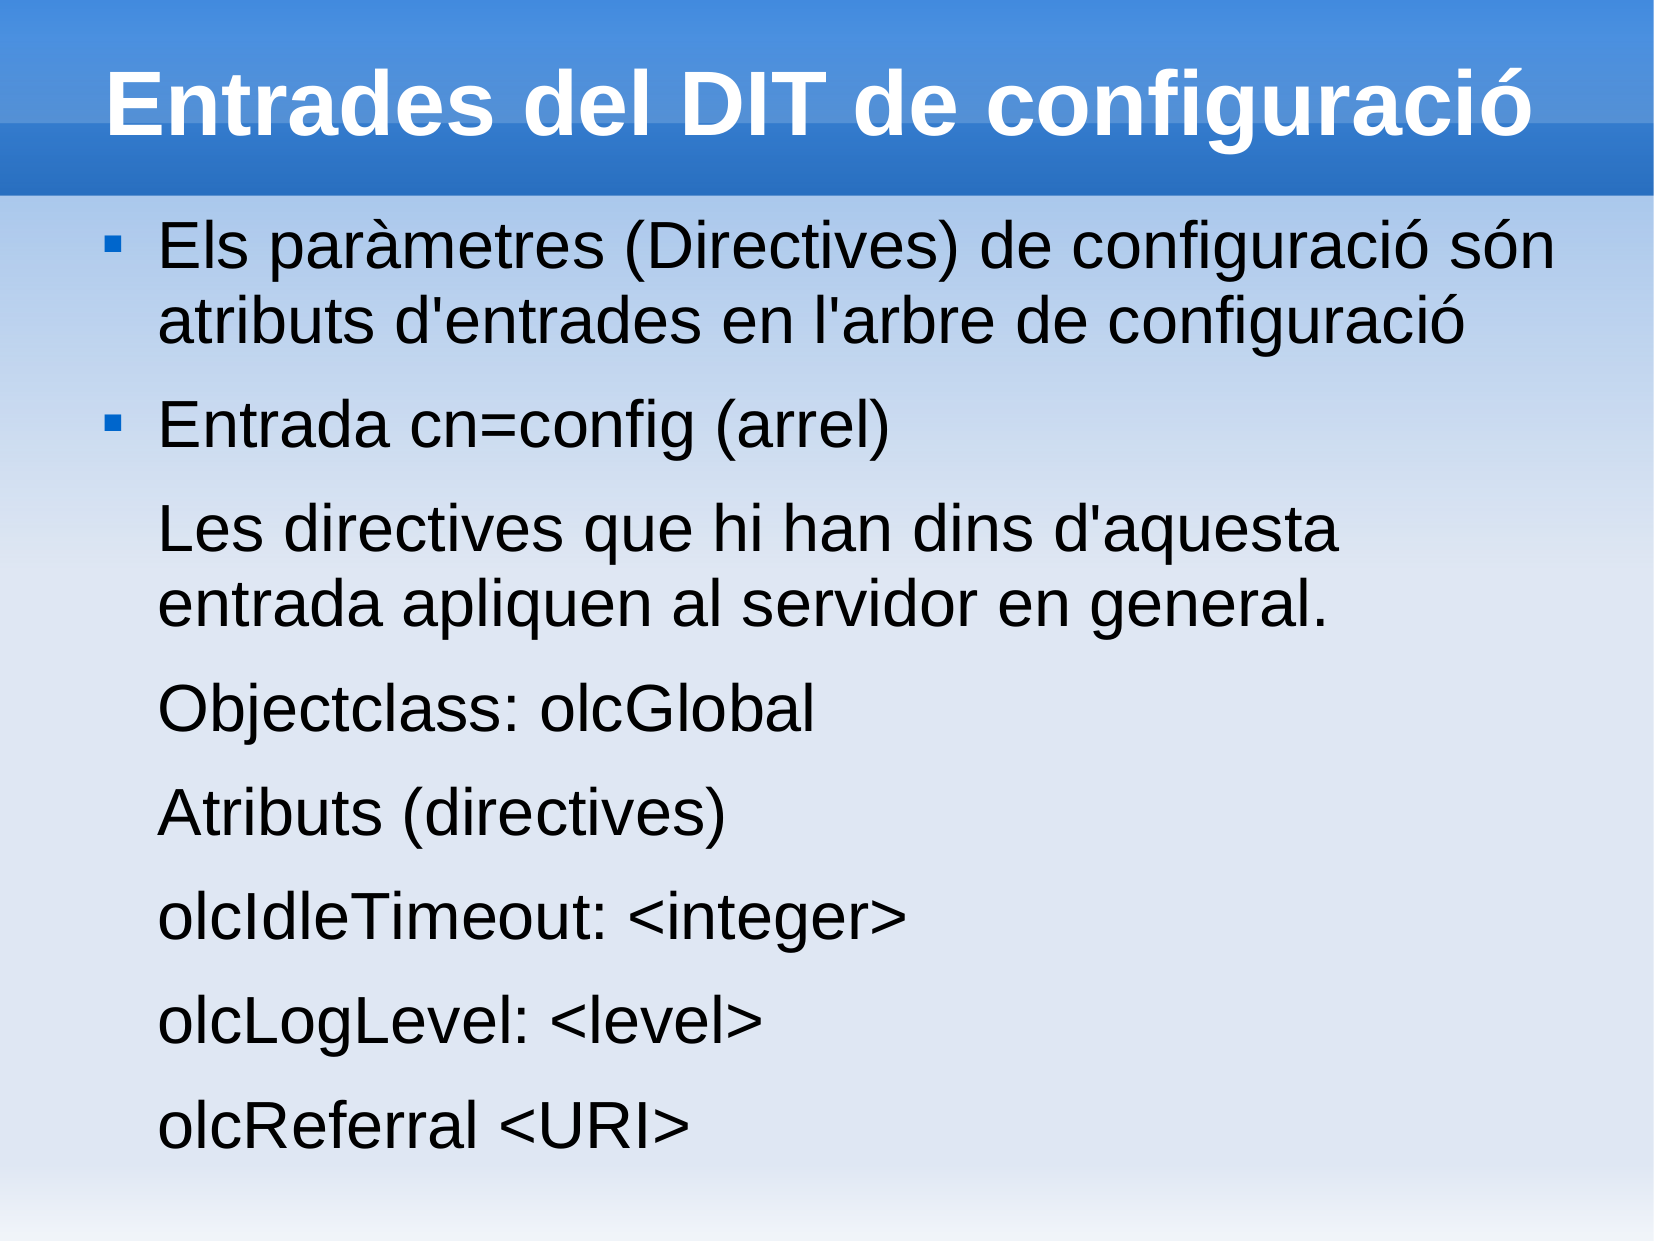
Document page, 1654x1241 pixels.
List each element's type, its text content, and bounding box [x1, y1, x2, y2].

list Els paràmetres (Directives) de configuració són atributs d'entrades en l'arbre de configuració Entrada cn=config (arrel) Les directives que hi han dins d'aquesta entrada apliquen al servidor en general. Objectclass: olcGlobal Atributs (directives) olcIdleTimeout: <integer> olcLogLevel: <level> olcReferral <URI> [86, 208, 1576, 1163]
title Entrades del DIT de configuració [76, 0, 1565, 208]
picture [0, 0, 1654, 1241]
